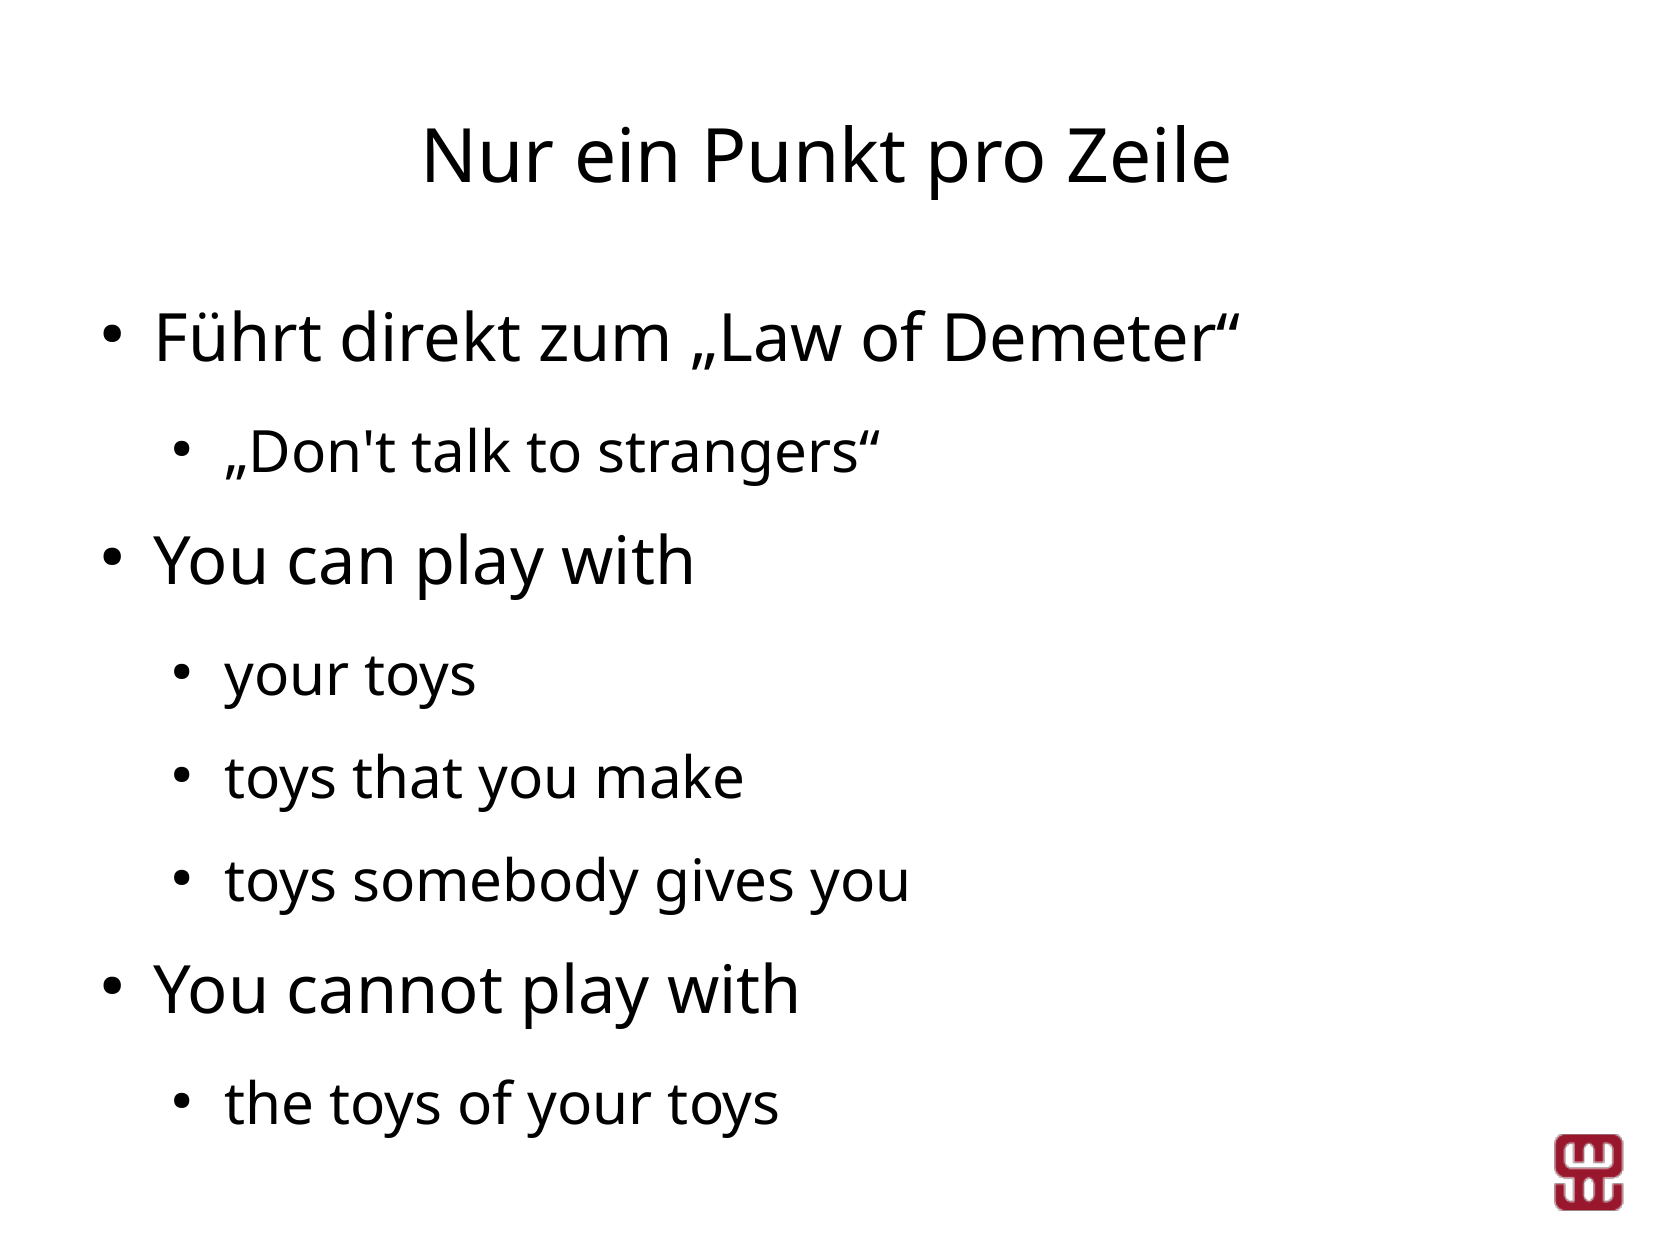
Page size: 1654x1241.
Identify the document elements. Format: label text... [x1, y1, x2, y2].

picture [1553, 1133, 1625, 1214]
list Führt direkt zum „Law of Demeter“ „Don't talk to strangers“ You can play with your toys toys that you make toys somebody gives you You cannot play with the toys of your toys [82, 290, 1571, 1094]
title Nur ein Punkt pro Zeile [82, 56, 1571, 250]
